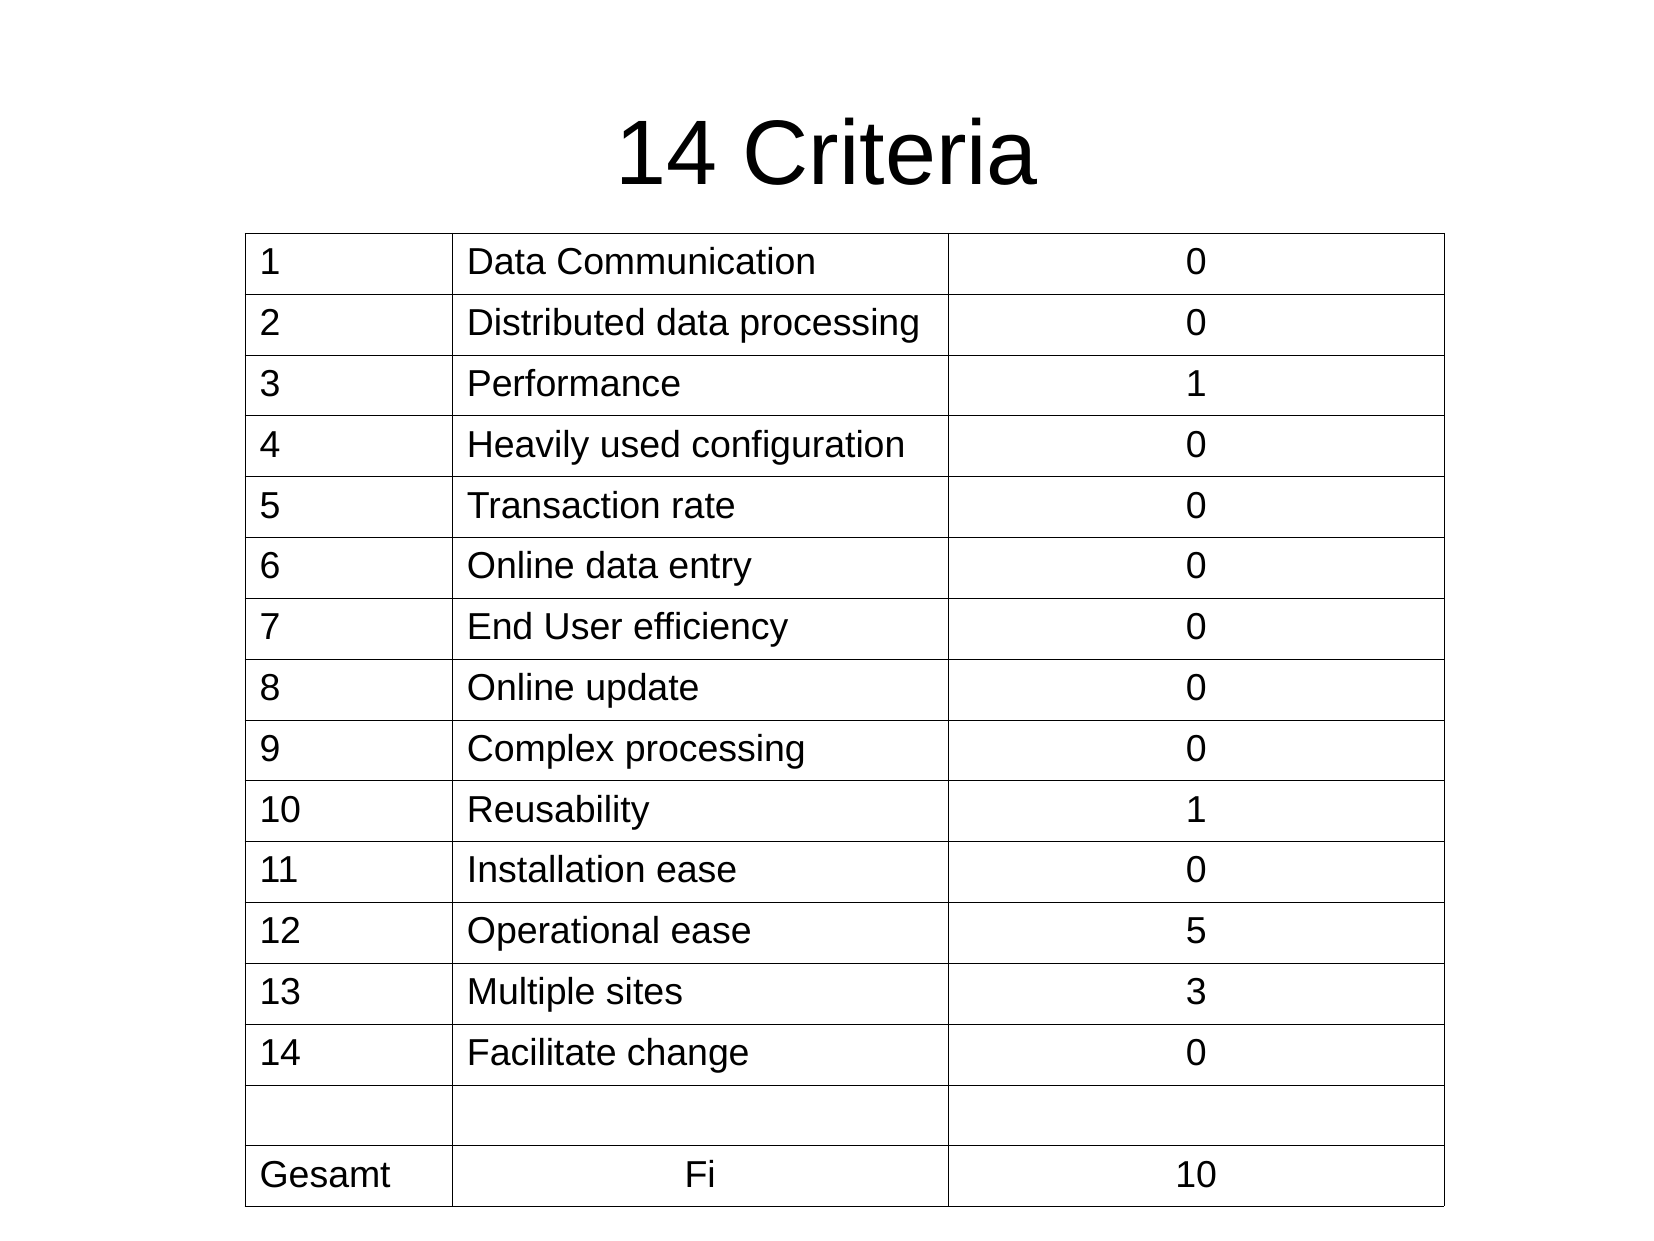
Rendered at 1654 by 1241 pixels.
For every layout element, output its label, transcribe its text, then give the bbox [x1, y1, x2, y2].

table_cell Online update [453, 660, 948, 720]
table_header 1 [246, 234, 452, 294]
table_cell 10 [246, 781, 452, 841]
title 14 Criteria [82, 49, 1571, 257]
table_cell 12 [246, 903, 452, 963]
table_cell 0 [949, 538, 1444, 598]
table_cell 13 [246, 964, 452, 1024]
table_cell 10 [949, 1146, 1444, 1206]
table_cell 0 [949, 477, 1444, 537]
table_cell Reusability [453, 781, 948, 841]
table_cell Heavily used configuration [453, 416, 948, 476]
table_cell 9 [246, 721, 452, 780]
table_cell End User efficiency [453, 599, 948, 659]
table_cell Distributed data processing [453, 295, 948, 355]
table_cell 3 [246, 356, 452, 415]
table_cell [949, 1086, 1444, 1145]
table_cell Fi [453, 1146, 948, 1206]
table_cell 0 [949, 295, 1444, 355]
table_header Data Communication [453, 234, 948, 294]
table_cell 1 [949, 356, 1444, 415]
table_cell Transaction rate [453, 477, 948, 537]
table_cell 1 [949, 781, 1444, 841]
table_cell Installation ease [453, 842, 948, 902]
table_cell Online data entry [453, 538, 948, 598]
table_cell 7 [246, 599, 452, 659]
table_cell [246, 1086, 452, 1145]
table_cell Complex processing [453, 721, 948, 780]
table_cell Gesamt [246, 1146, 452, 1206]
table_cell 11 [246, 842, 452, 902]
table_cell 0 [949, 721, 1444, 780]
table_cell 4 [246, 416, 452, 476]
table_cell 0 [949, 1025, 1444, 1085]
table_cell 0 [949, 842, 1444, 902]
table_cell 14 [246, 1025, 452, 1085]
table_cell 5 [949, 903, 1444, 963]
table_cell 6 [246, 538, 452, 598]
table_cell Multiple sites [453, 964, 948, 1024]
table_cell Operational ease [453, 903, 948, 963]
table_cell Facilitate change [453, 1025, 948, 1085]
table_cell 8 [246, 660, 452, 720]
table_cell 5 [246, 477, 452, 537]
table_cell 0 [949, 599, 1444, 659]
table_cell 0 [949, 416, 1444, 476]
table_cell [453, 1086, 948, 1145]
table_header 0 [949, 234, 1444, 294]
table_cell 2 [246, 295, 452, 355]
table_cell 0 [949, 660, 1444, 720]
table_cell 3 [949, 964, 1444, 1024]
table_cell Performance [453, 356, 948, 415]
